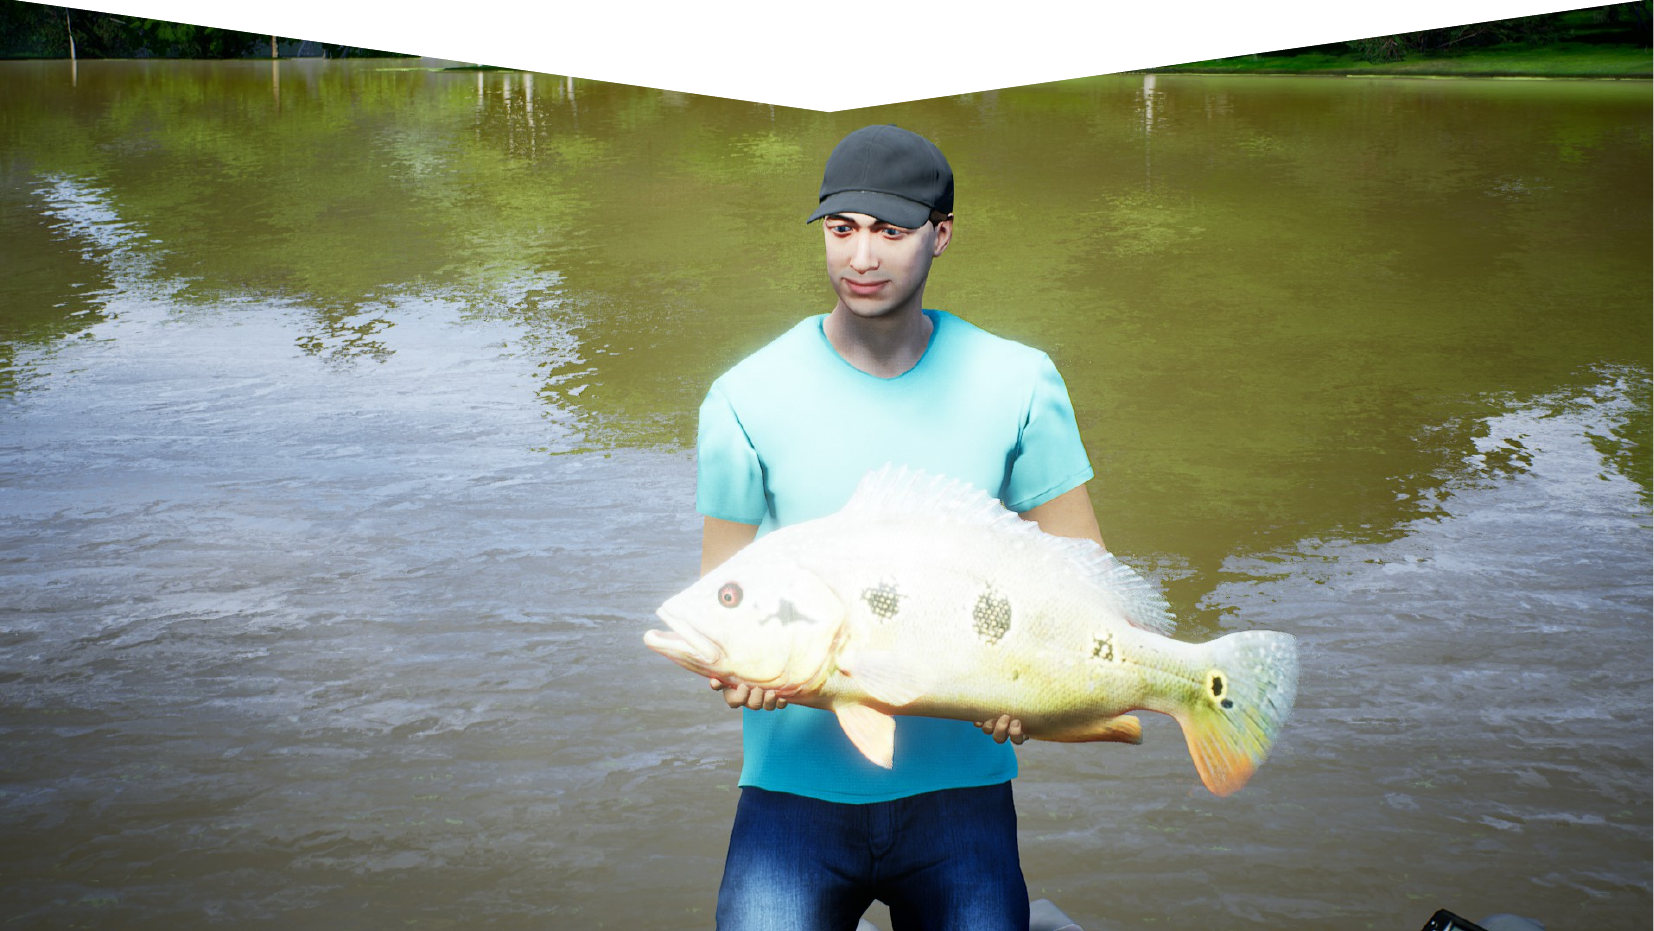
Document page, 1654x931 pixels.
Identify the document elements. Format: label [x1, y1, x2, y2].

text_box [14, 0, 1645, 113]
picture [0, 0, 1654, 931]
